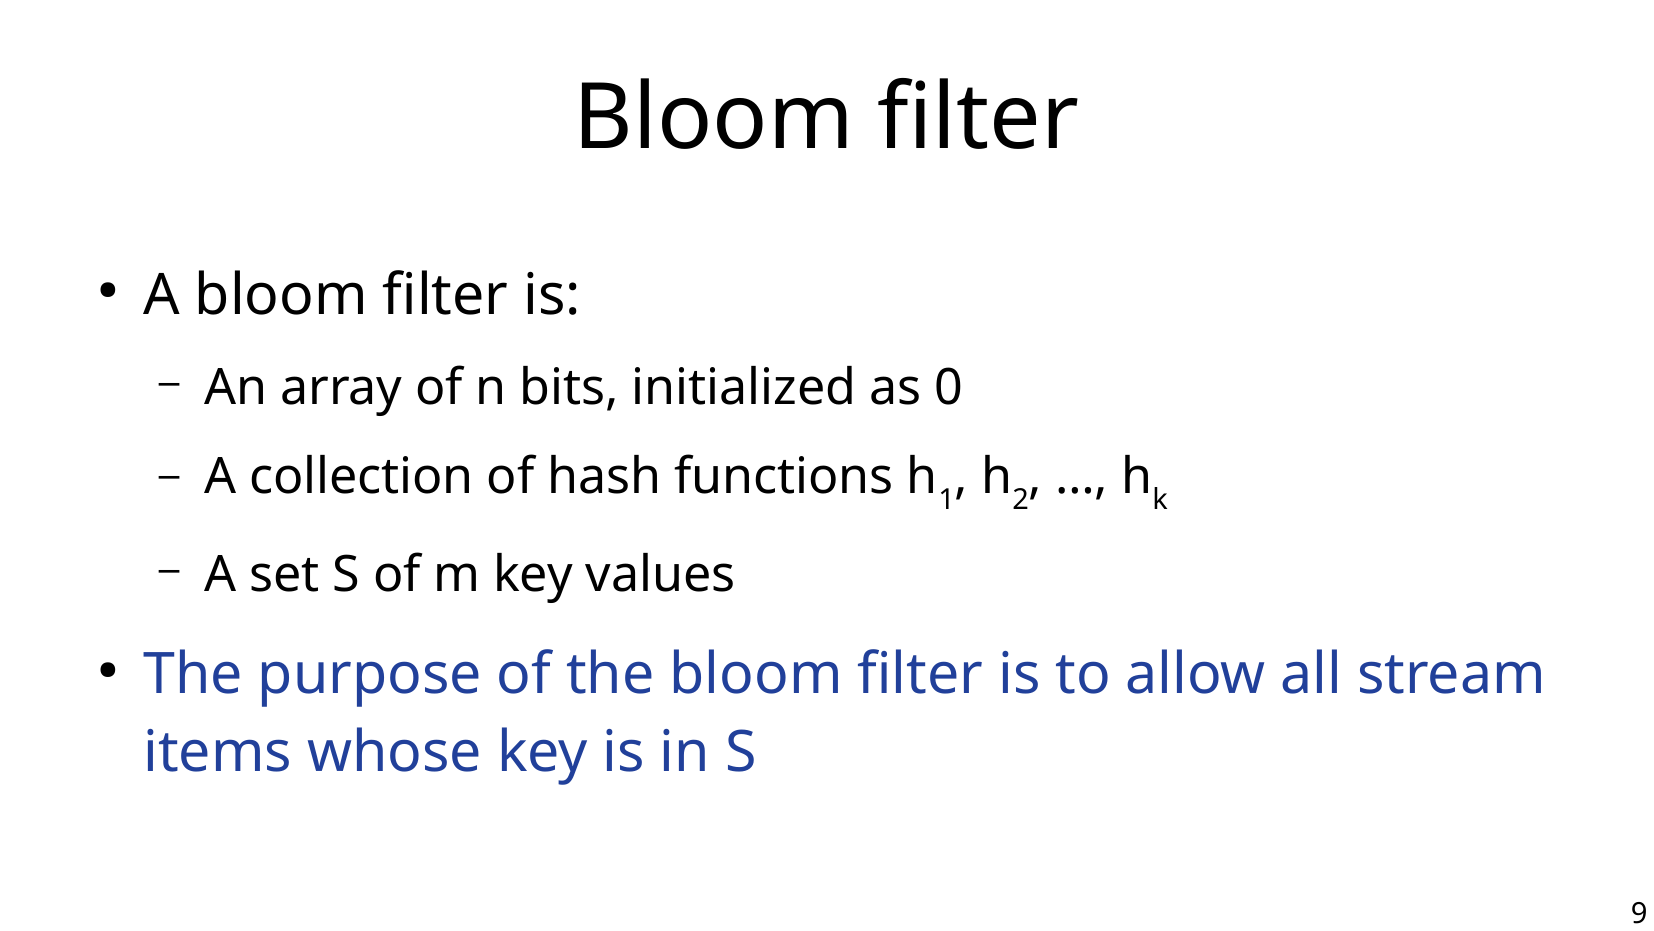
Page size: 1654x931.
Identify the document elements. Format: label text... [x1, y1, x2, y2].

title Bloom filter [82, 1, 1571, 226]
list A bloom filter is: An array of n bits, initialized as 0 A collection of hash functions h1, h2, …, hk A set S of m key values The purpose of the bloom filter is to allow all stream items whose key is in S [82, 253, 1571, 793]
